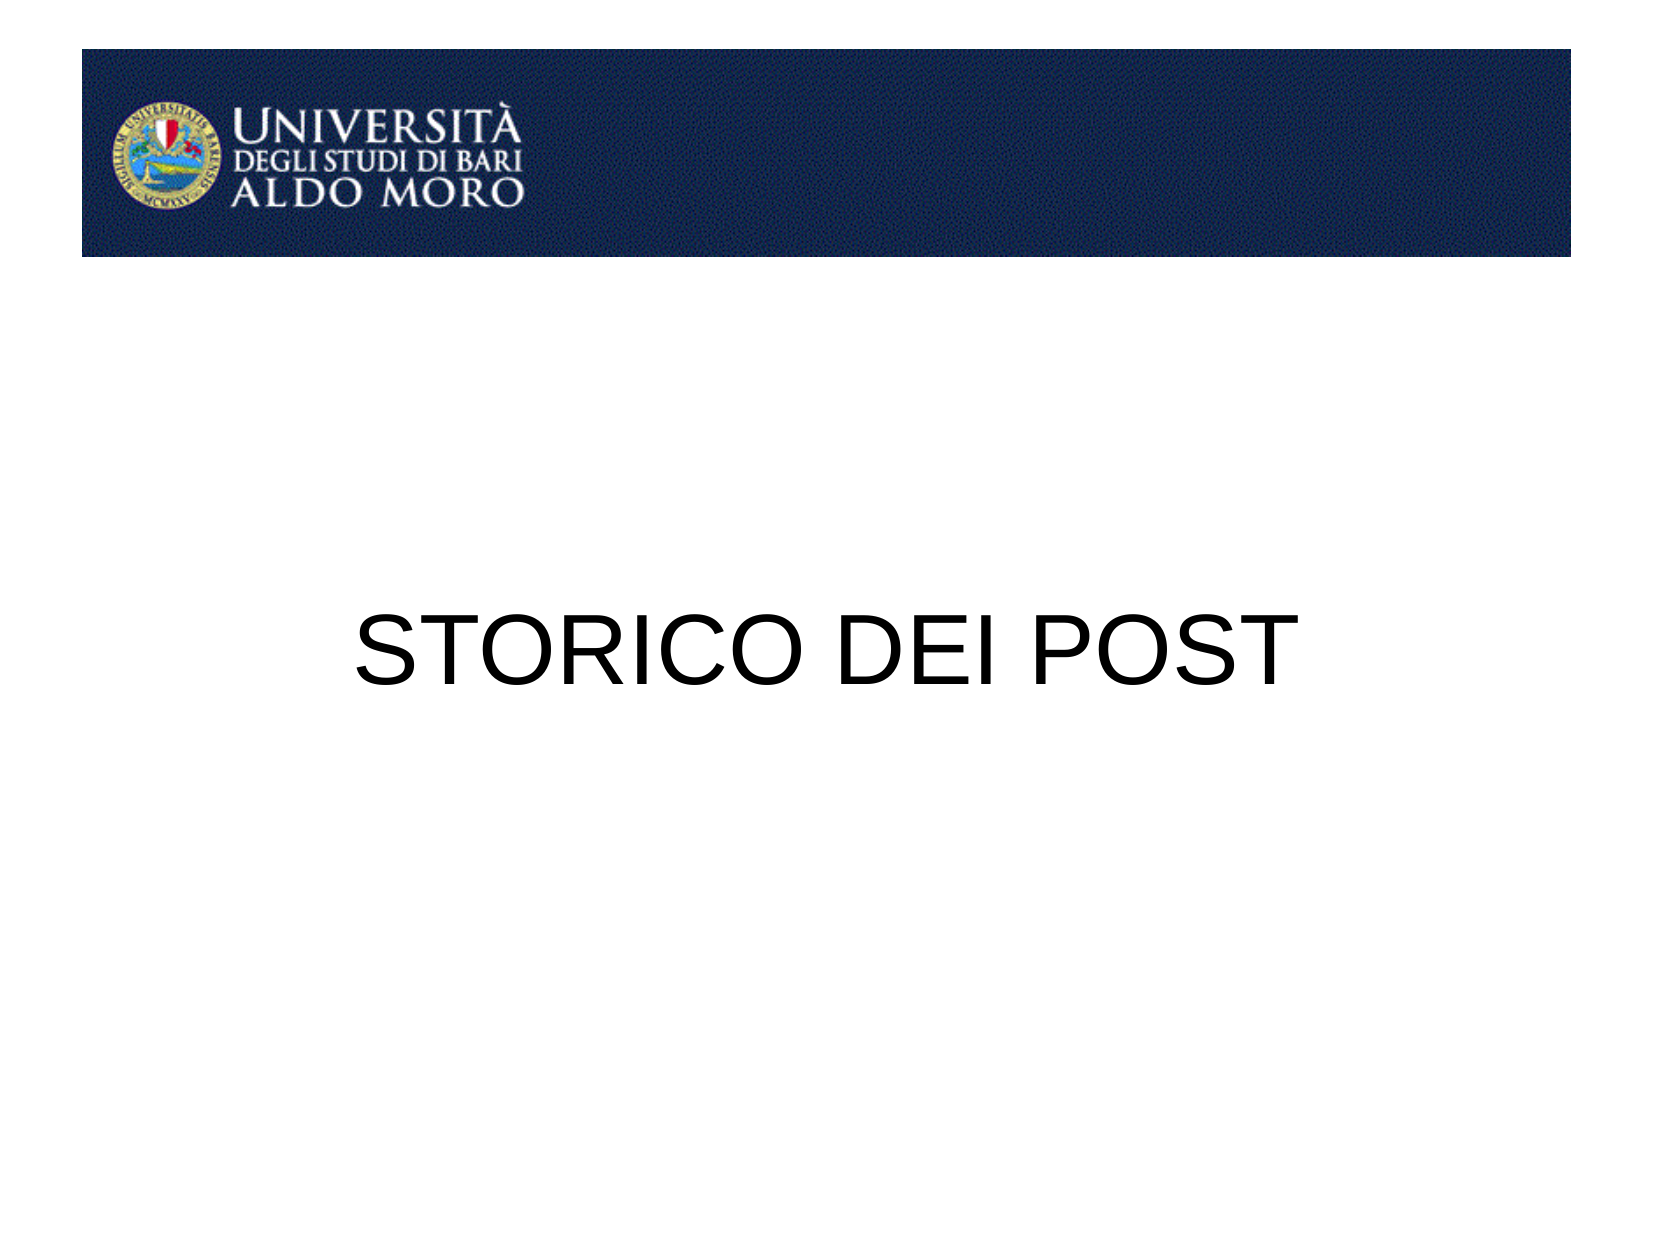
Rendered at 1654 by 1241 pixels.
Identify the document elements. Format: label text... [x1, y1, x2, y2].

picture [82, 49, 1571, 257]
subtitle STORICO DEI POST [82, 290, 1571, 1010]
